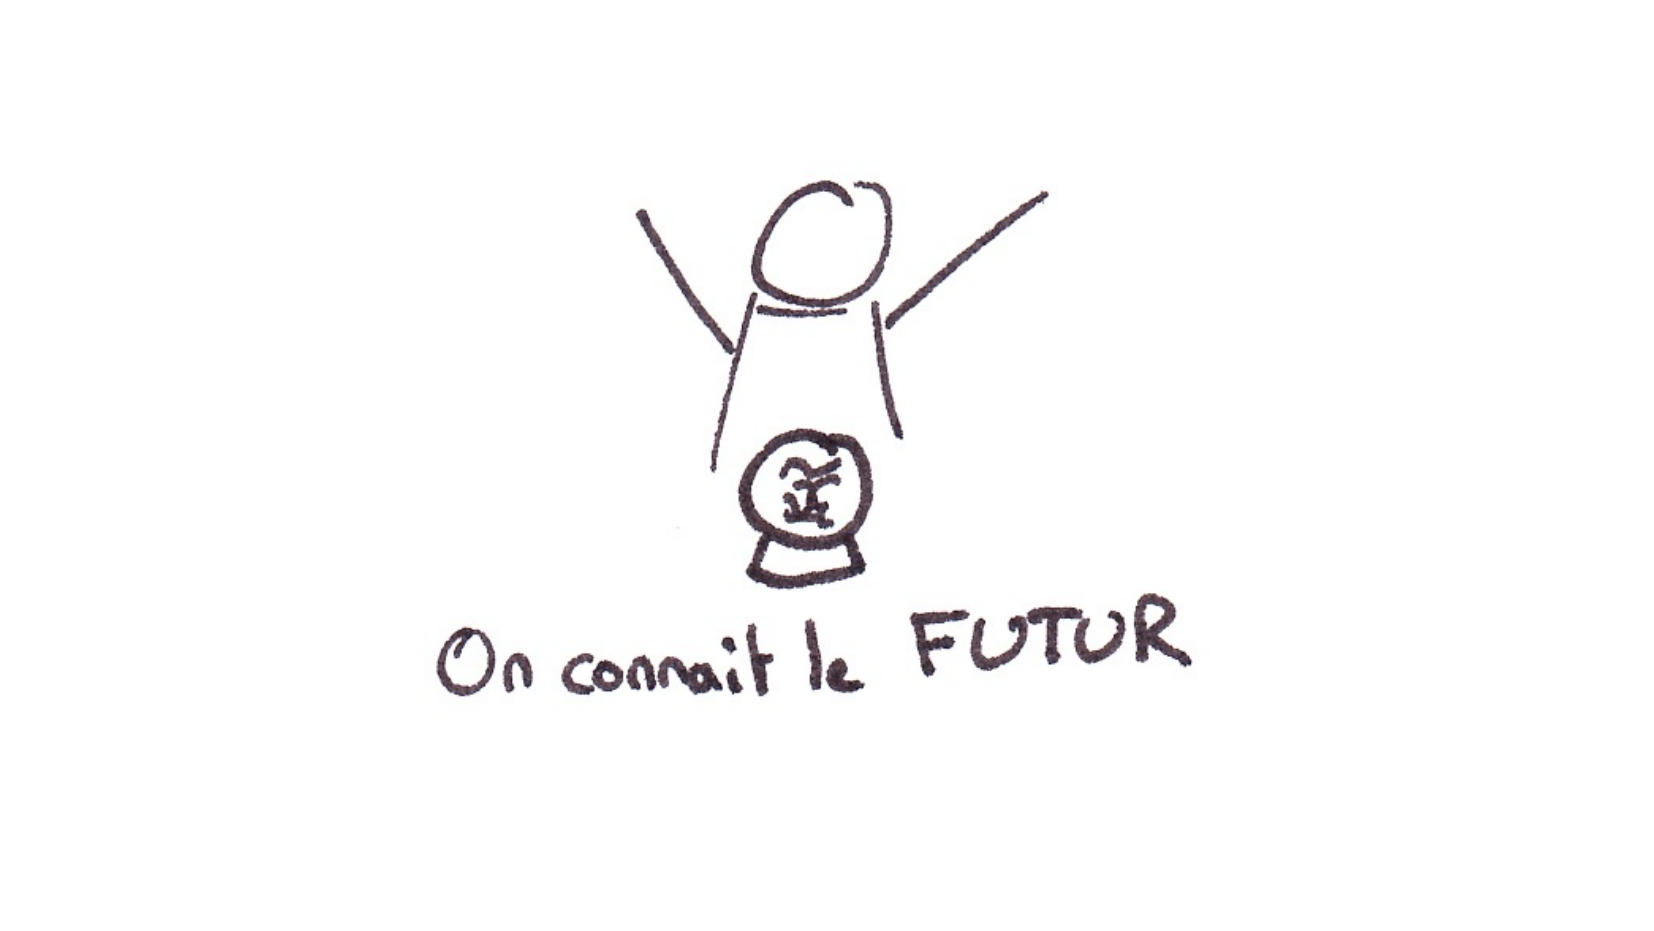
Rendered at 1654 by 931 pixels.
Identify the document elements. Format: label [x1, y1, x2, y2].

picture [395, 60, 1261, 860]
